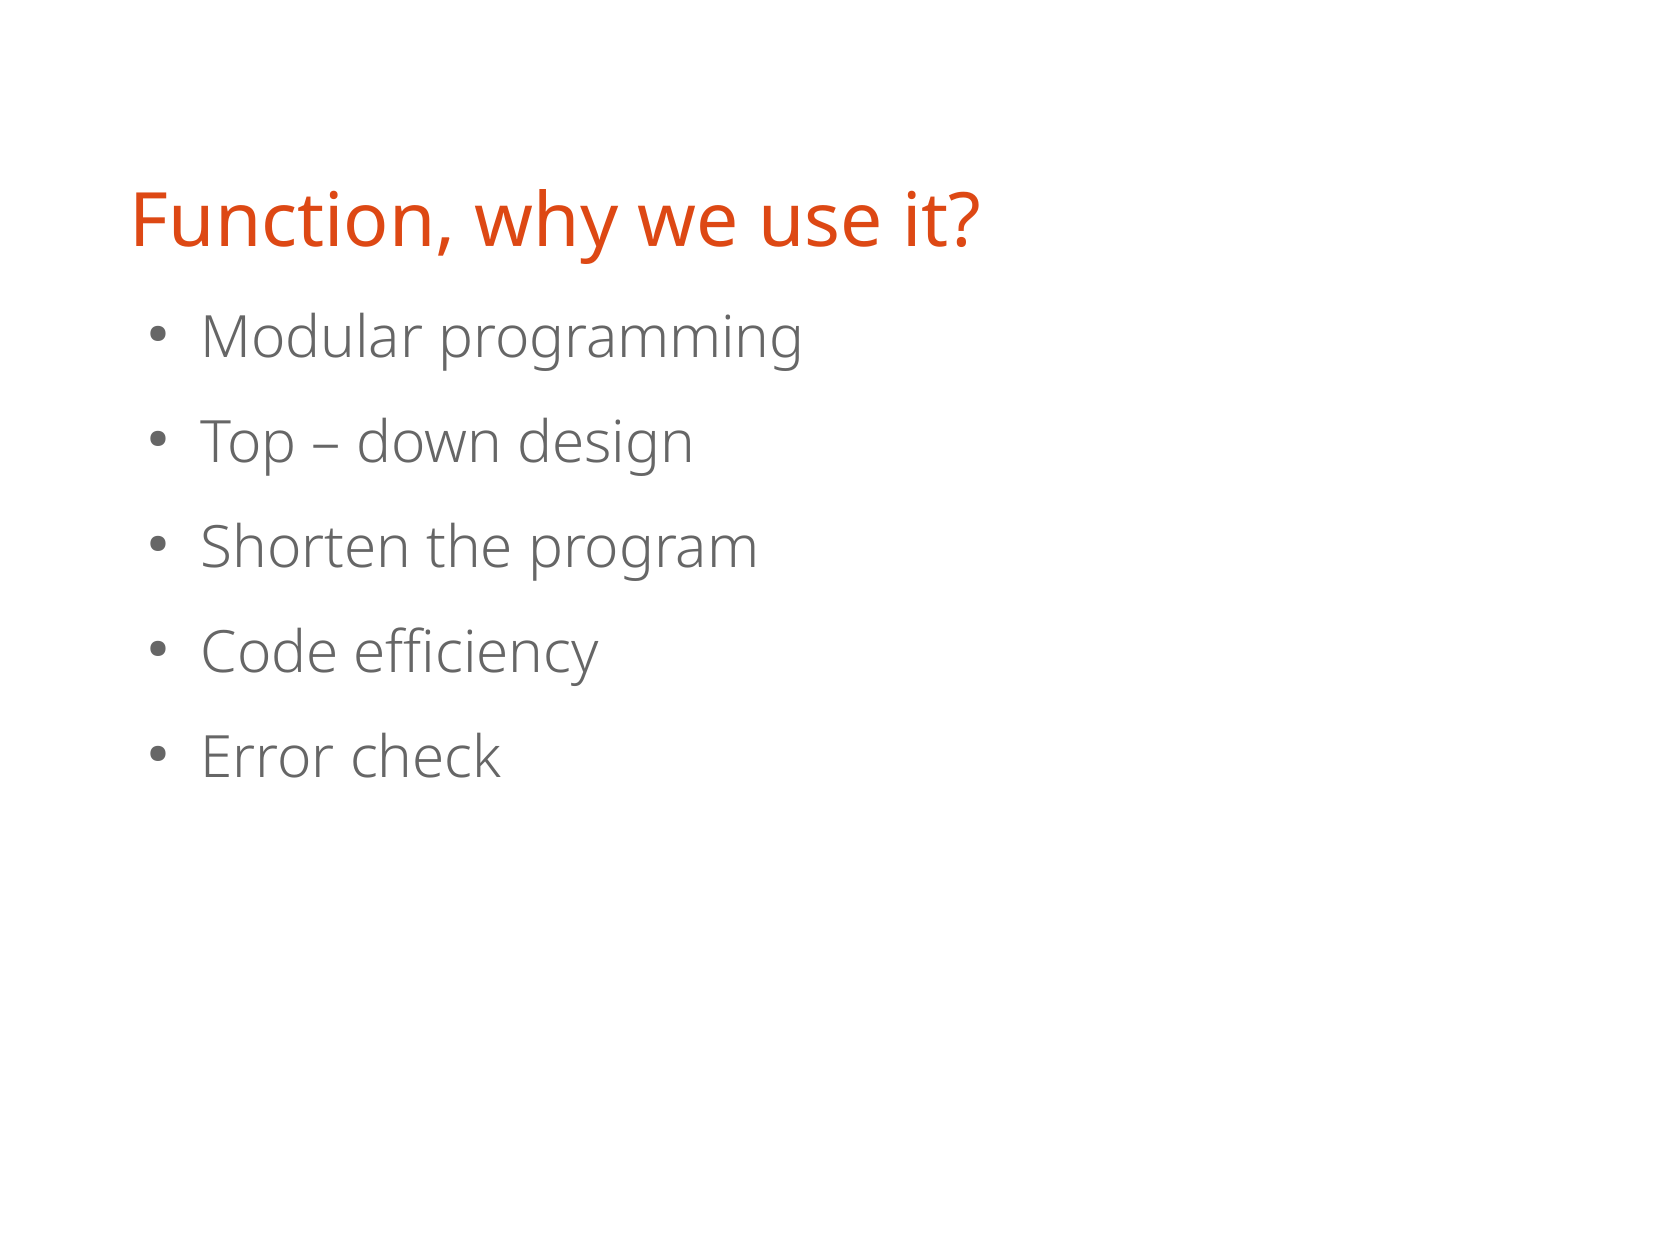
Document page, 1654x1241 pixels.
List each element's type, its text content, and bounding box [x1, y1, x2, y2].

title Function, why we use it? [129, 153, 1518, 281]
list Modular programming Top – down design Shorten the program Code efficiency Error check [129, 295, 1518, 1010]
